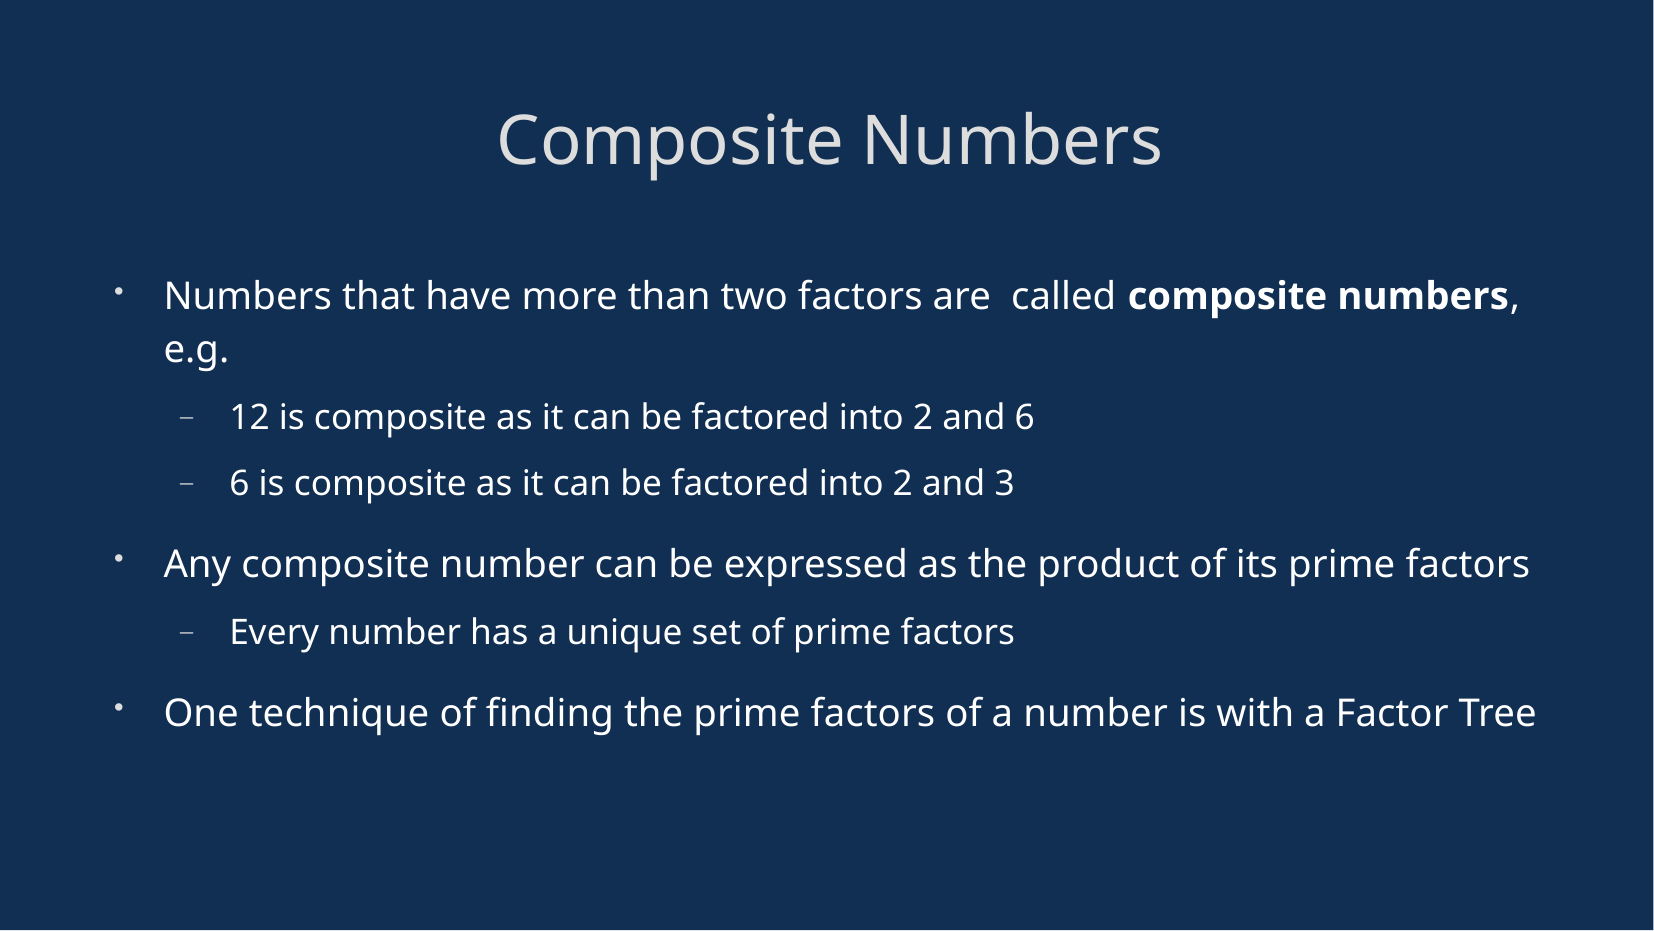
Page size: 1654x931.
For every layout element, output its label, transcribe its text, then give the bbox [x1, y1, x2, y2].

title Composite Numbers [97, 56, 1563, 220]
list Numbers that have more than two factors are called composite numbers, e.g. 12 is composite as it can be factored into 2 and 6 6 is composite as it can be factored into 2 and 3 Any composite number can be expressed as the product of its prime factors Every number has a unique set of prime factors One technique of finding the prime factors of a number is with a Factor Tree [97, 268, 1563, 806]
